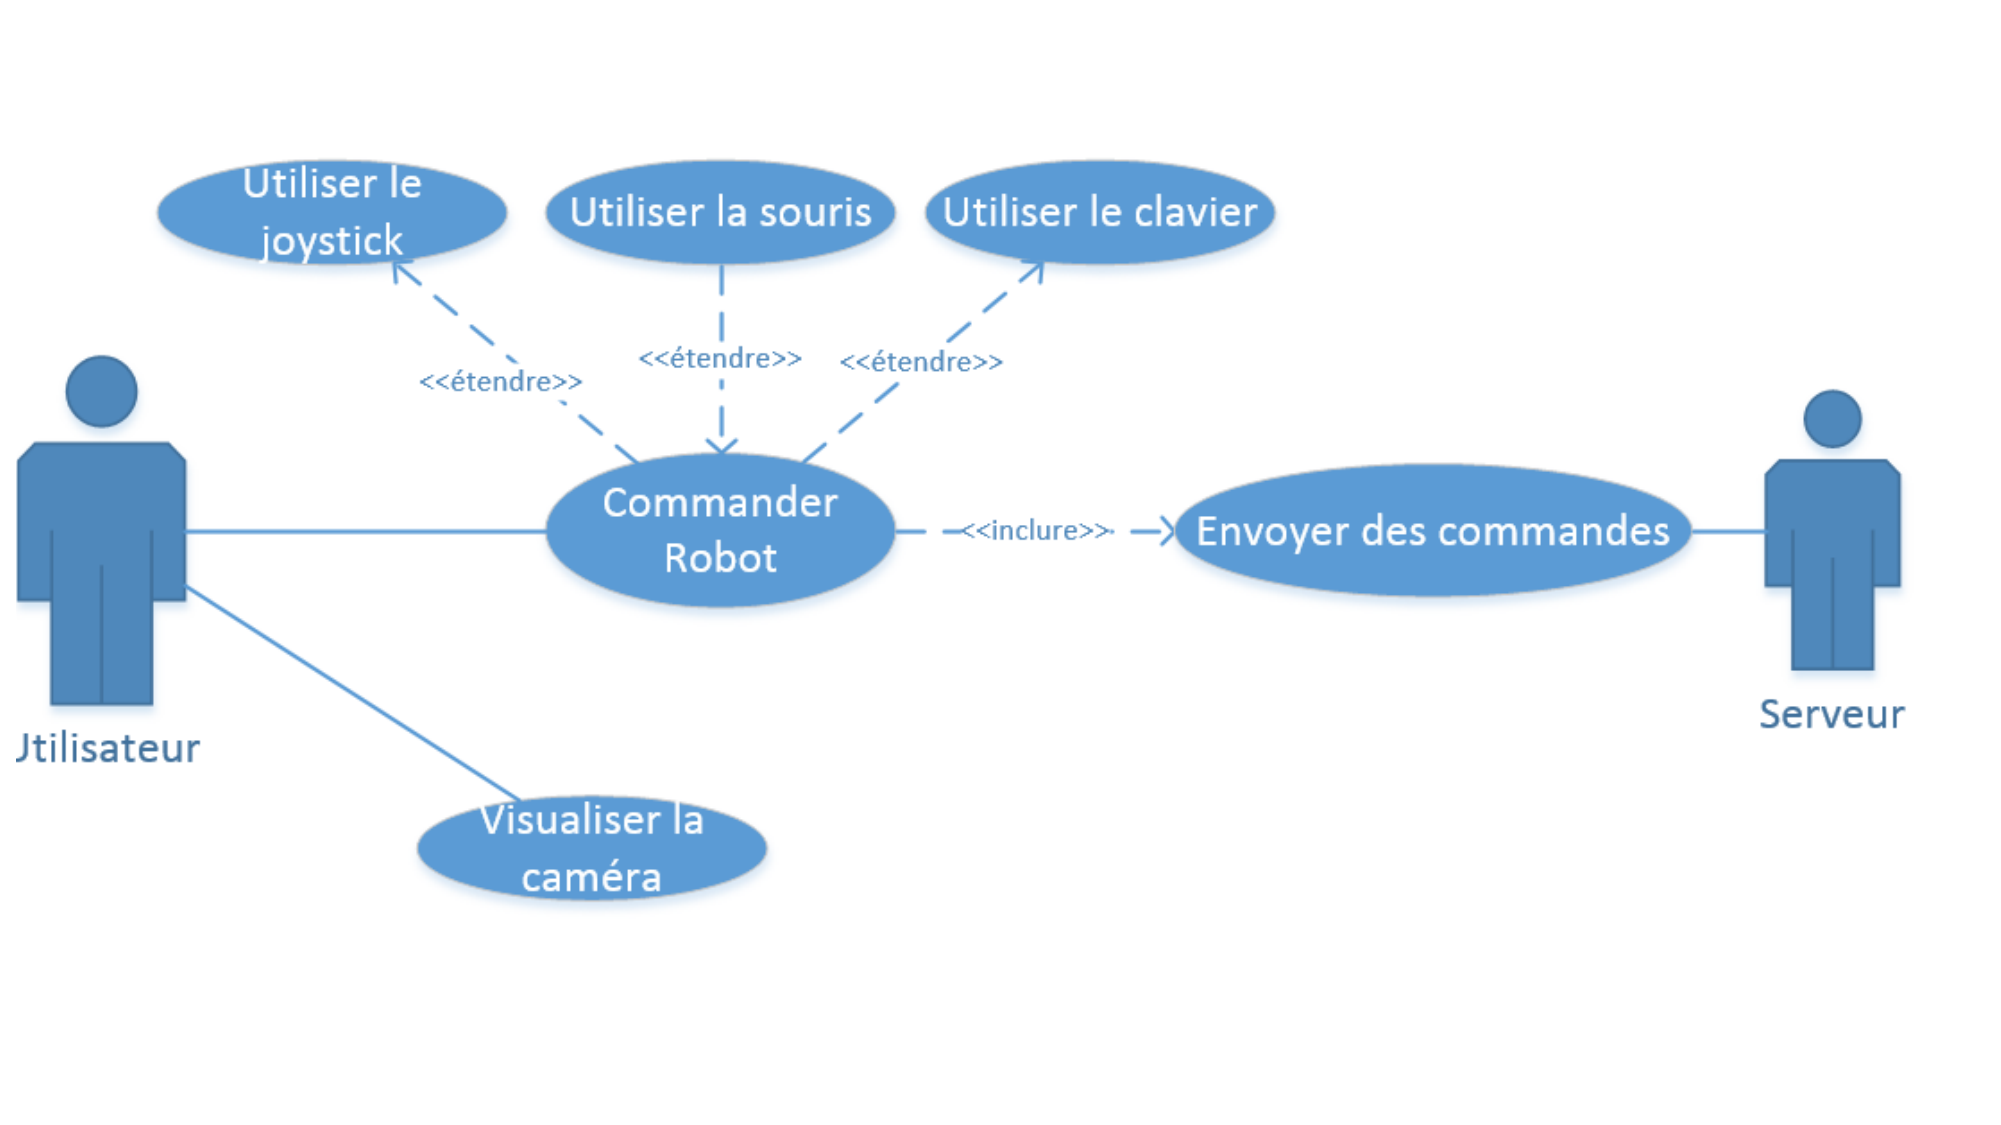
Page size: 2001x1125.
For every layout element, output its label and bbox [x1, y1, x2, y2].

picture [16, 83, 1949, 922]
